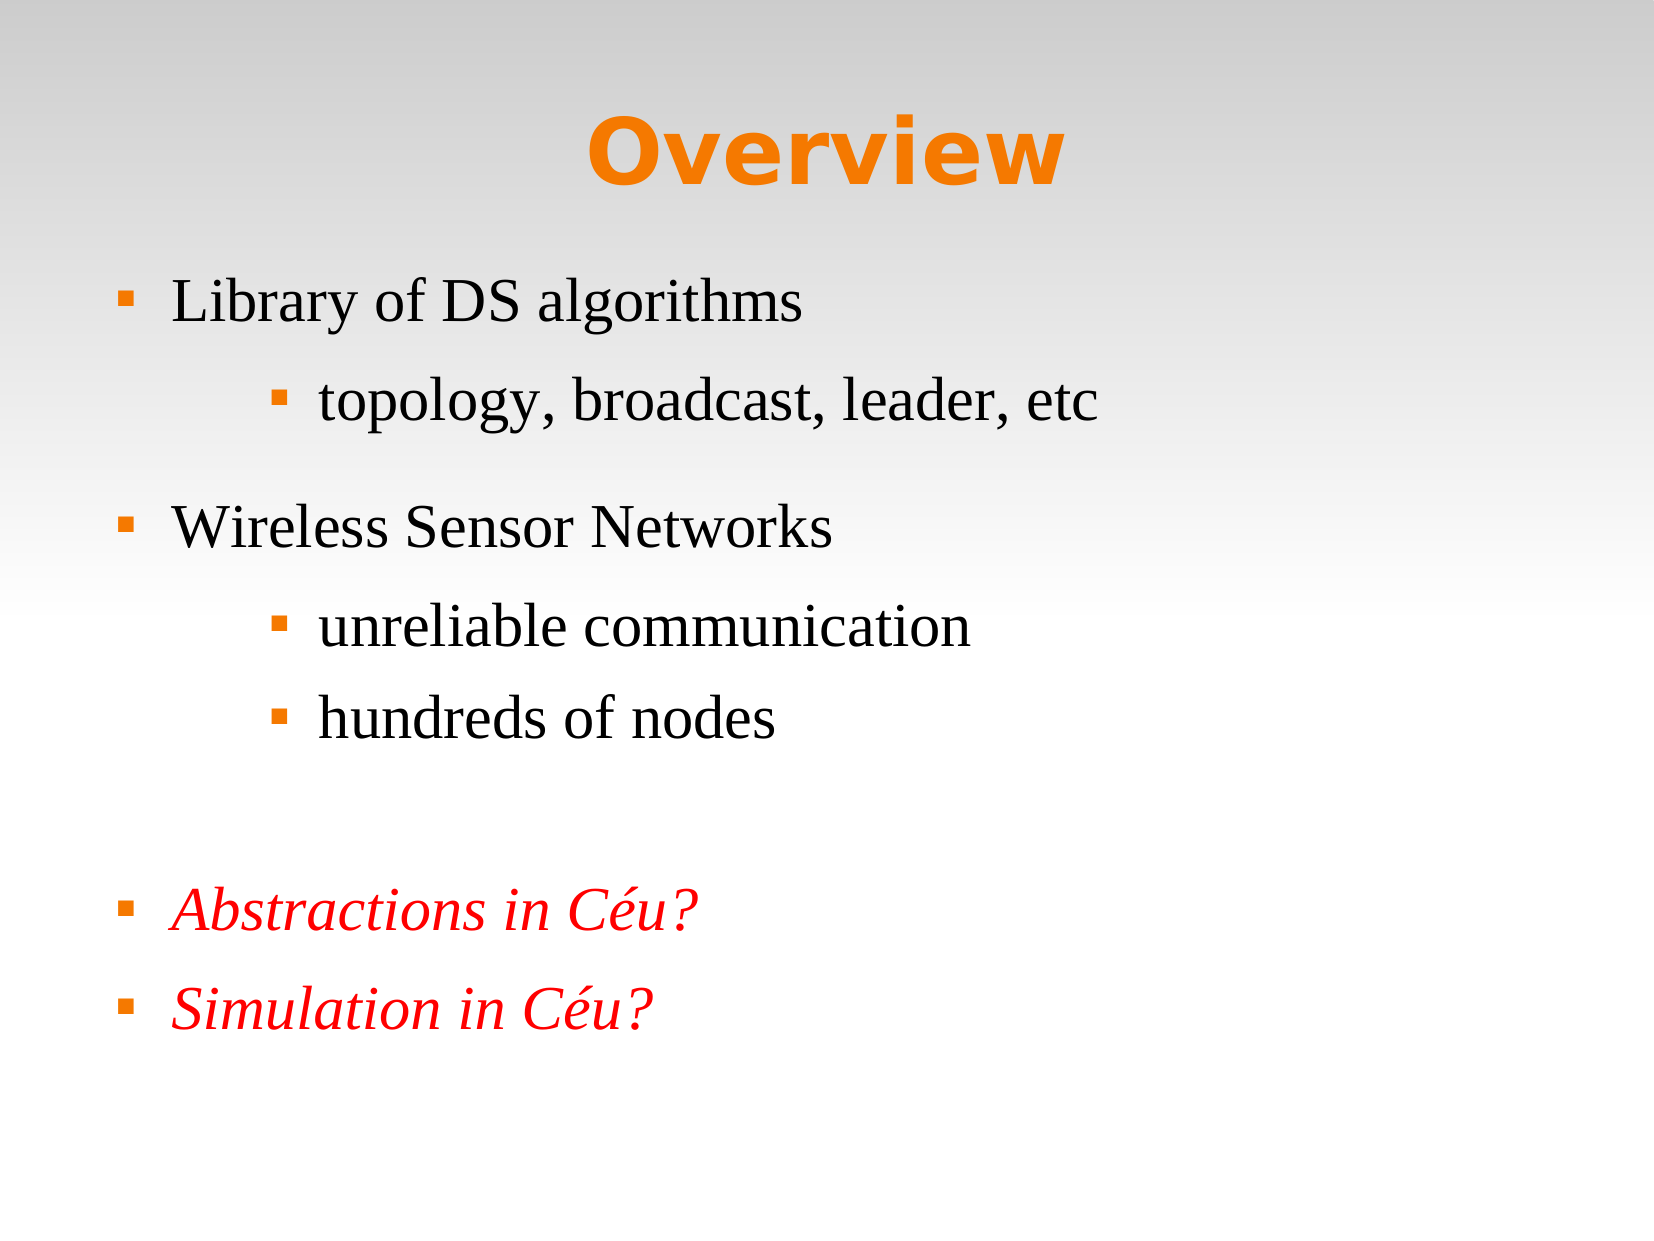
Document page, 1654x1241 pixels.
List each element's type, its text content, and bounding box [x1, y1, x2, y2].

title Overview [82, 49, 1571, 231]
list Library of DS algorithms topology, broadcast, leader, etc Wireless Sensor Networks unreliable communication hundreds of nodes Abstractions in Céu? Simulation in Céu? [82, 231, 1571, 1094]
